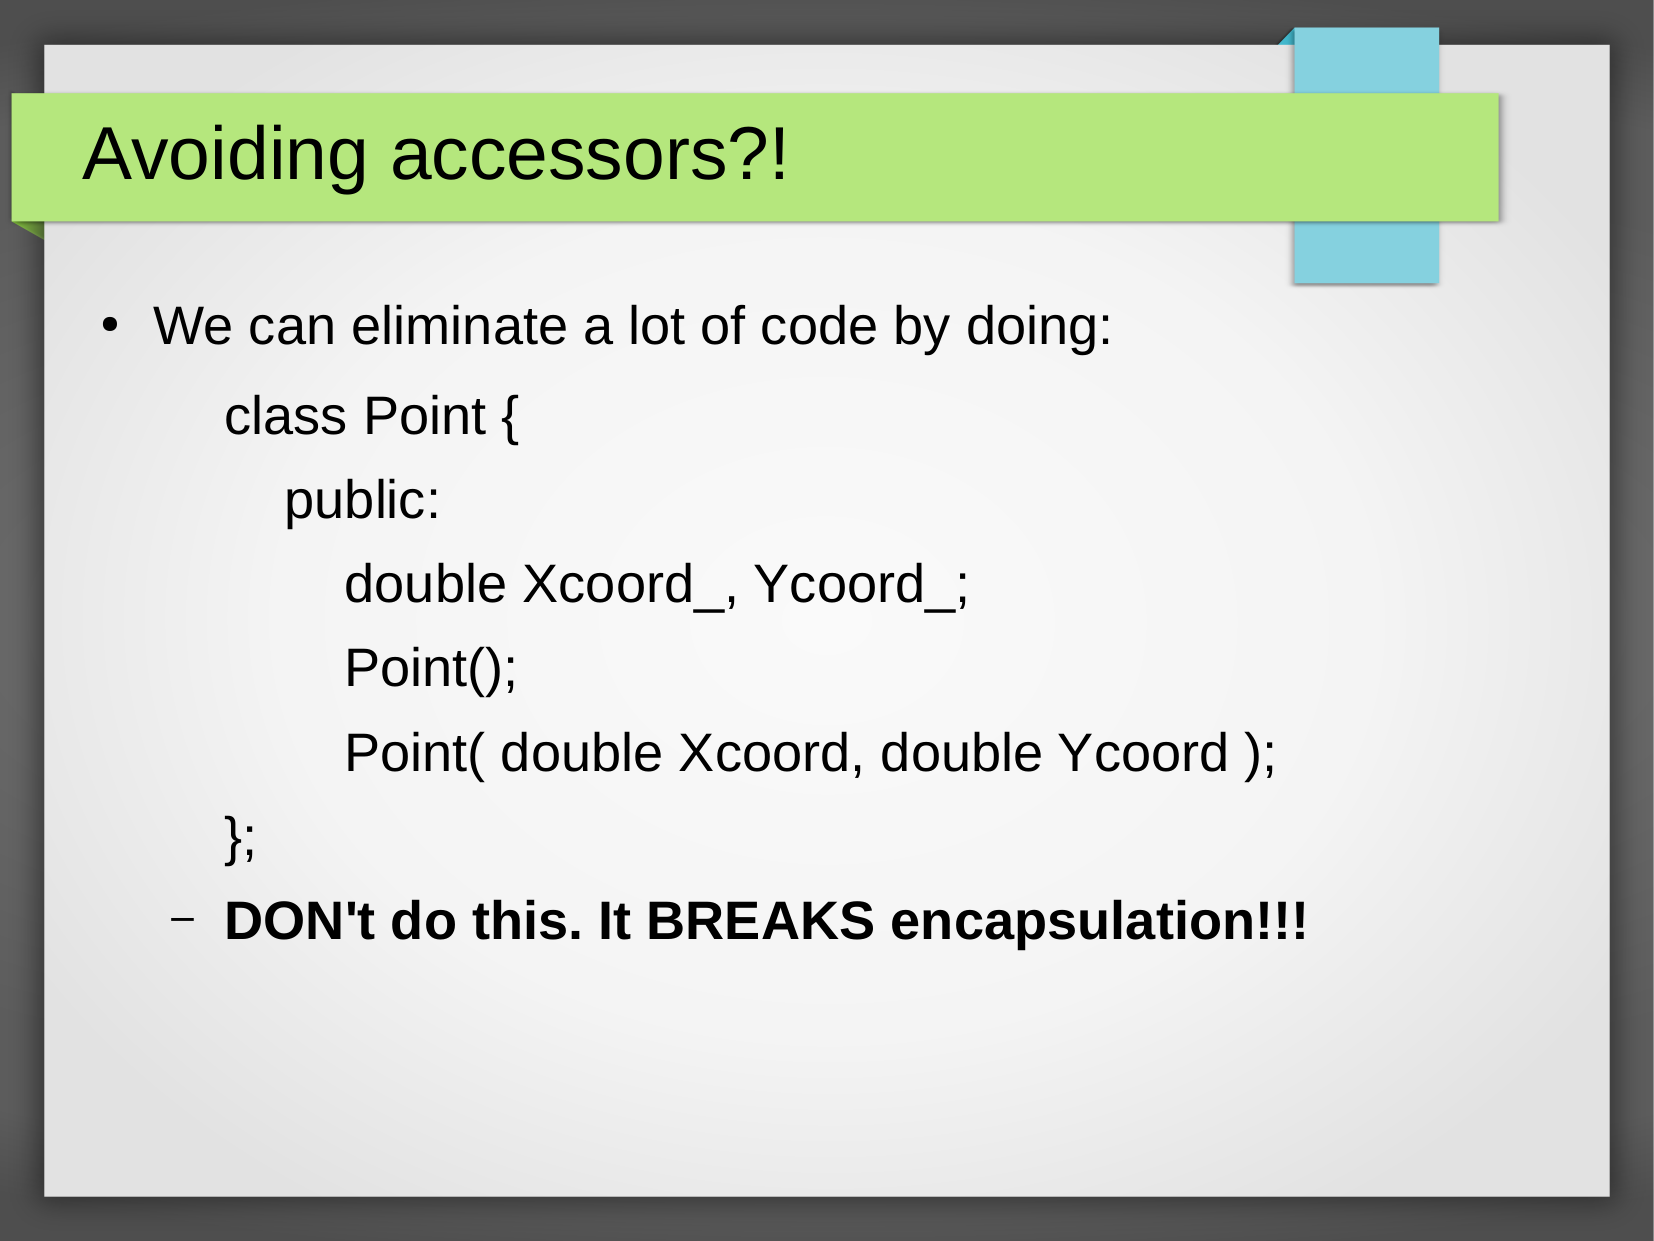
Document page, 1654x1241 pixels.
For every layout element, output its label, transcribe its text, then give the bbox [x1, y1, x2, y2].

title Avoiding accessors?! [82, 94, 1264, 213]
picture [0, 0, 1654, 1241]
list We can eliminate a lot of code by doing: class Point { public: double Xcoord_, Ycoord_; Point(); Point( double Xcoord, double Ycoord ); }; DON't do this. It BREAKS encapsulation!!! [82, 295, 1571, 1015]
